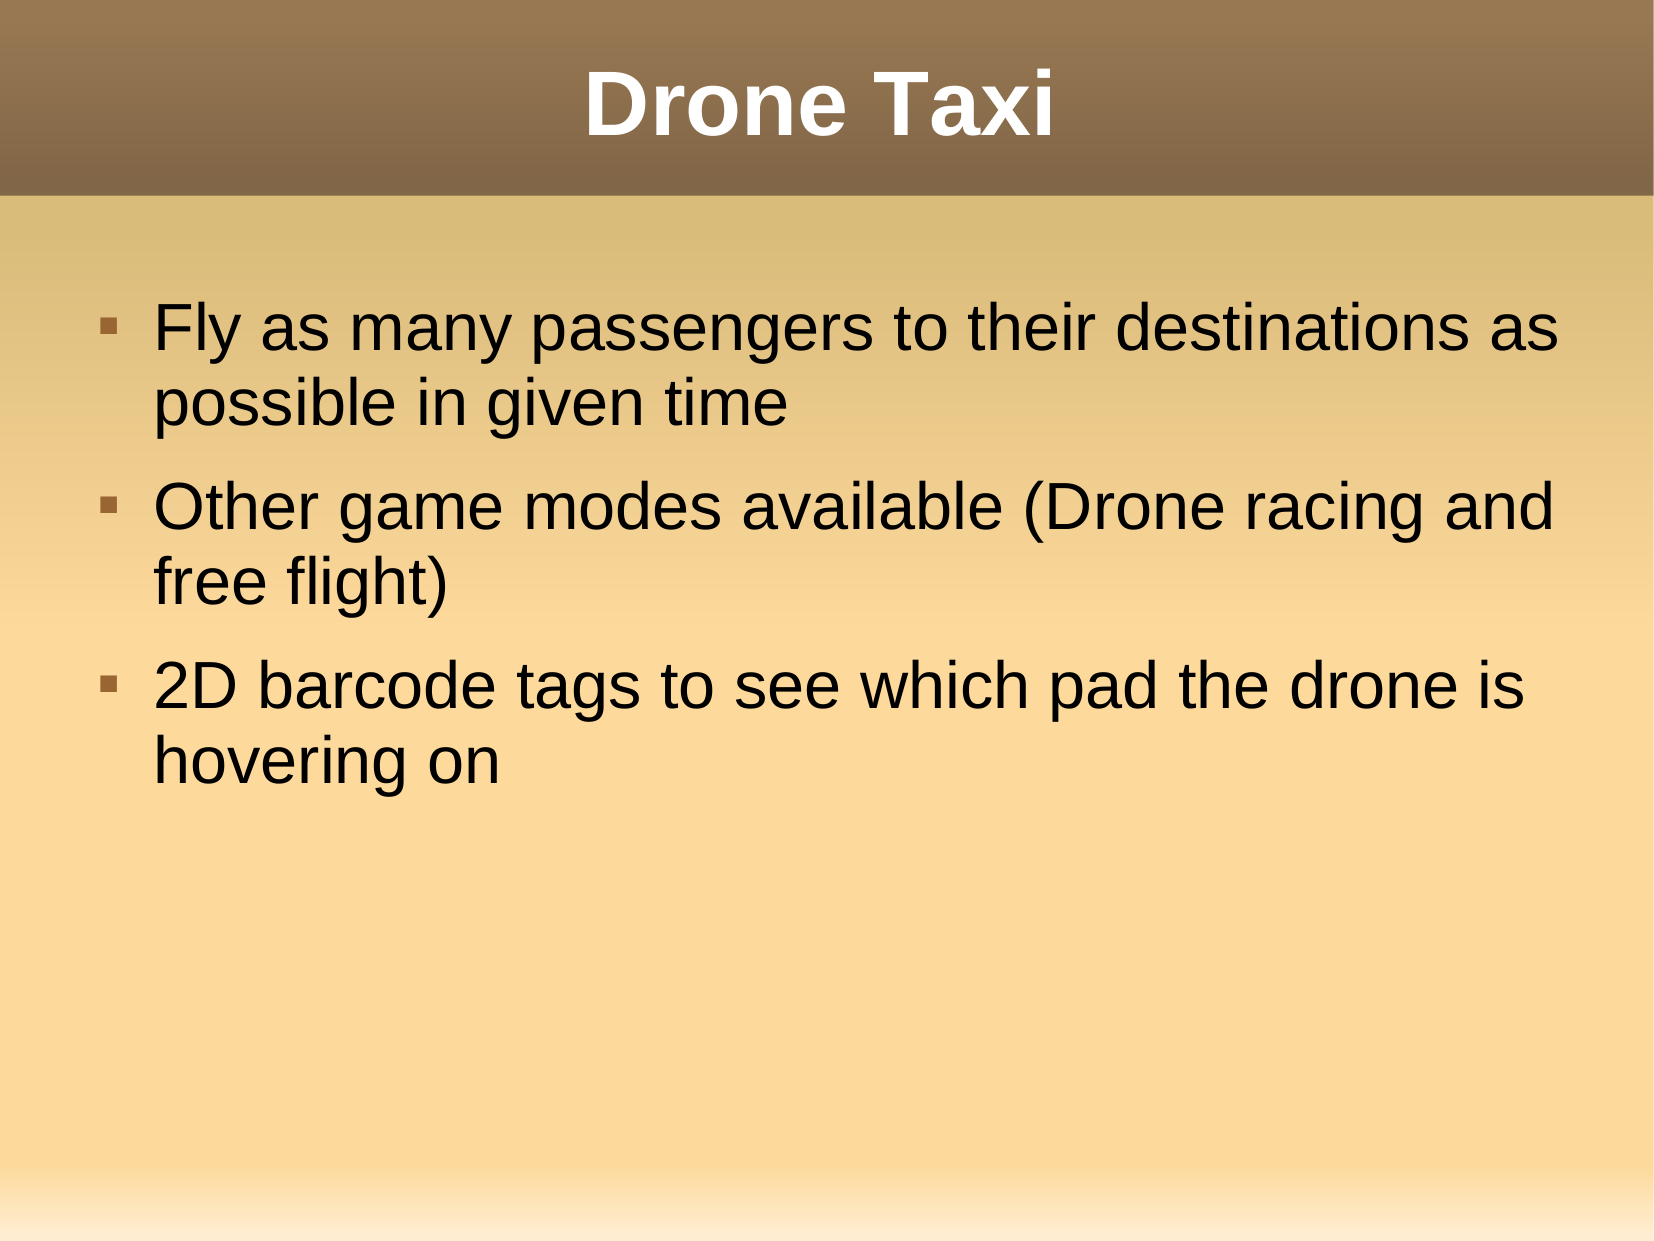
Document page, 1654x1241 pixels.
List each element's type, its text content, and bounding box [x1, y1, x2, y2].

list Fly as many passengers to their destinations as possible in given time Other game modes available (Drone racing and free flight) 2D barcode tags to see which pad the drone is hovering on [82, 290, 1571, 1094]
picture [0, 0, 1654, 1241]
title Drone Taxi [76, 7, 1565, 200]
